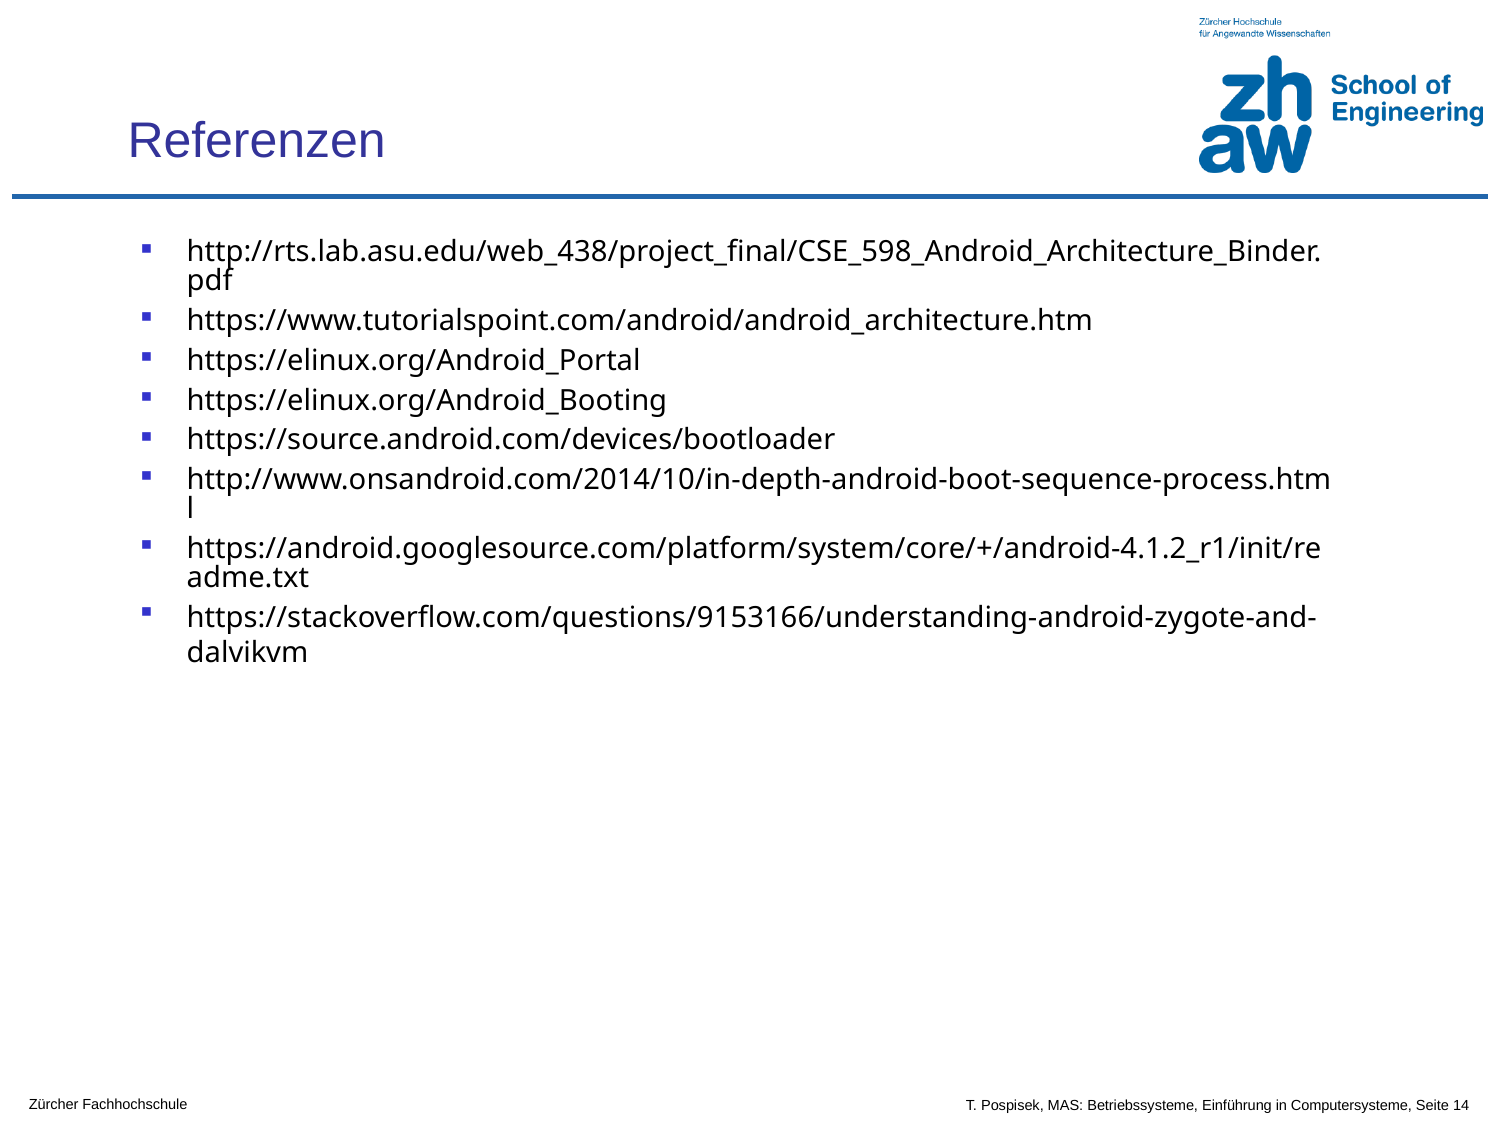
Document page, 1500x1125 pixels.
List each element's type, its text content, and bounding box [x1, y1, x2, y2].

title Referenzen [112, 50, 1391, 175]
picture [1199, 18, 1483, 173]
text_box http://rts.lab.asu.edu/web_438/project_final/CSE_598_Android_Architecture_Binder.pdf https://www.tutorialspoint.com/android/android_architecture.htm https://elinux.org/Android_Portal https://elinux.org/Android_Booting https://source.android.com/devices/bootloader http://www.onsandroid.com/2014/10/in-depth-android-boot-sequence-process.html https://android.googlesource.com/platform/system/core/+/android-4.1.2_r1/init/readme.txt https://stackoverflow.com/questions/9153166/understanding-android-zygote-and-dalvikvm [125, 224, 1350, 738]
